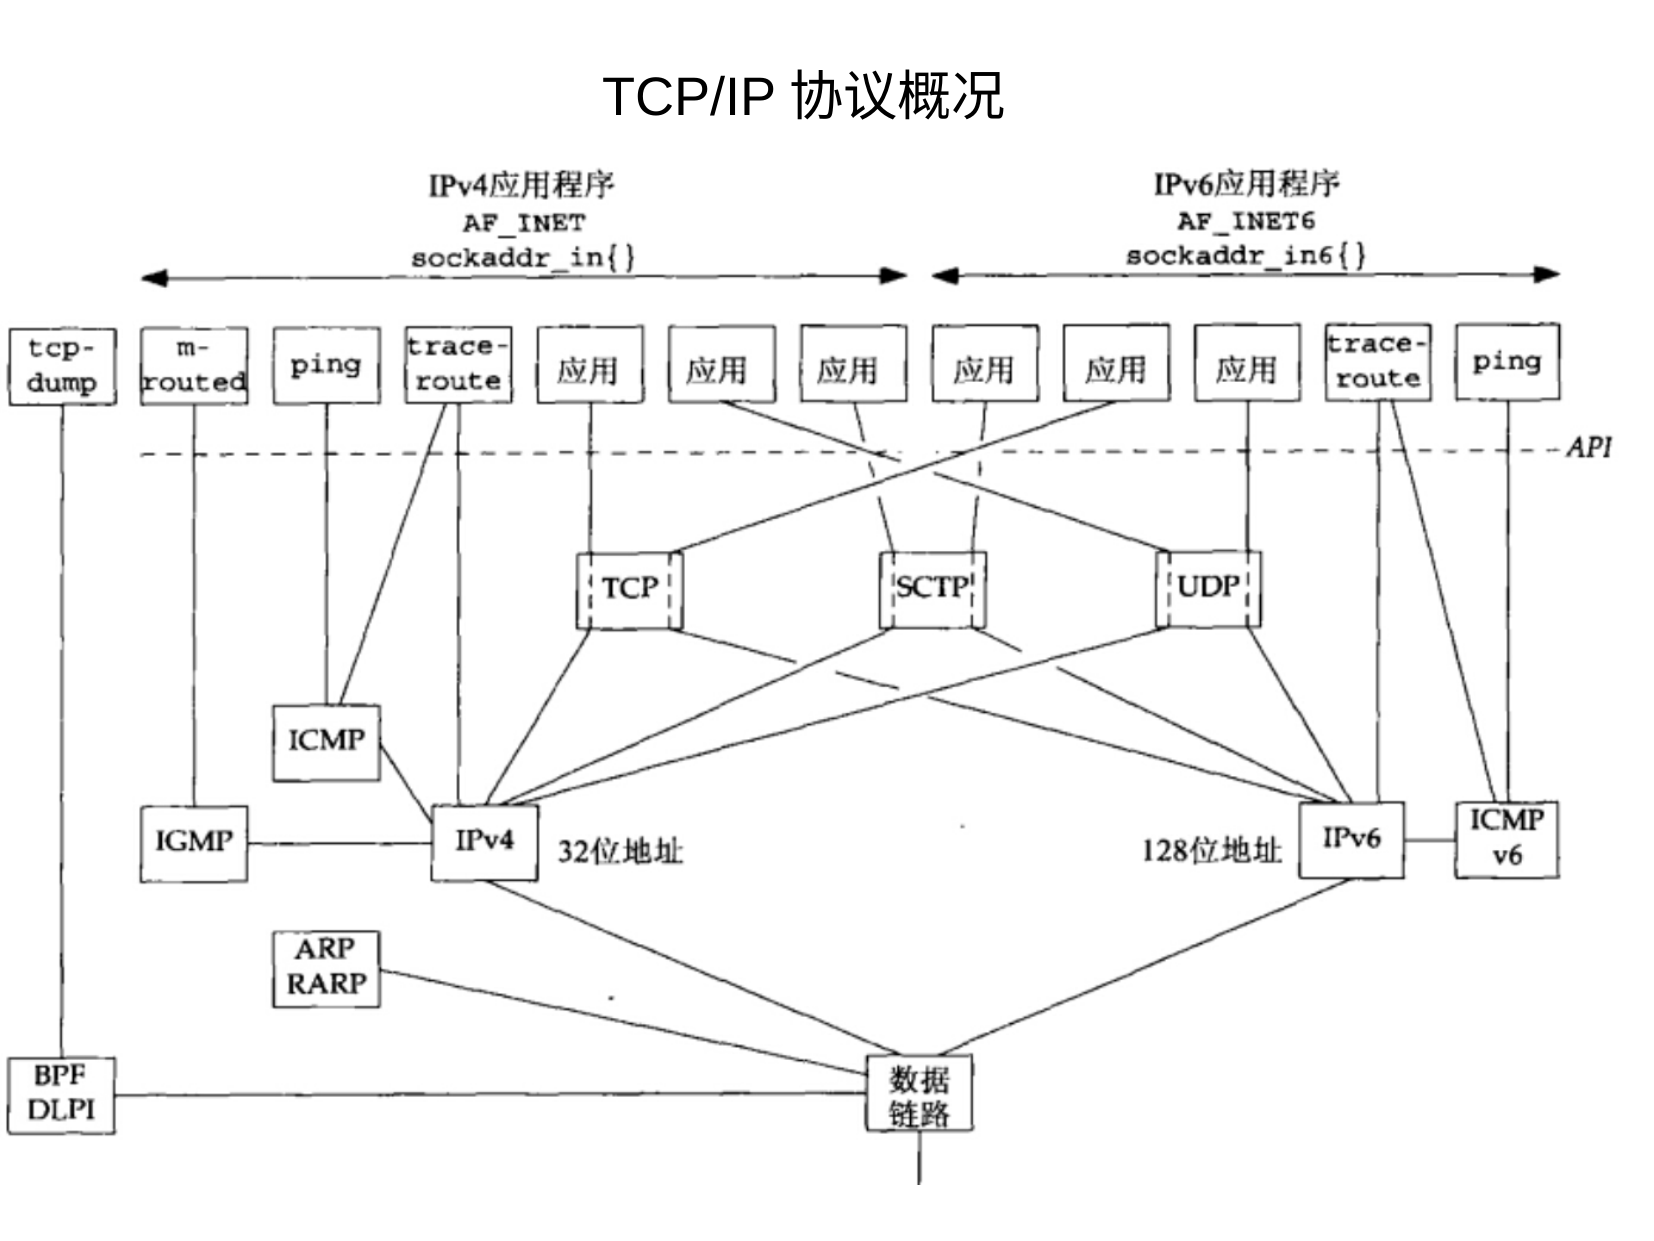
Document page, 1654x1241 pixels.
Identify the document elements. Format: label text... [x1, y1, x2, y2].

picture [0, 158, 1653, 1186]
title TCP/IP协议概况 [60, 0, 1549, 158]
